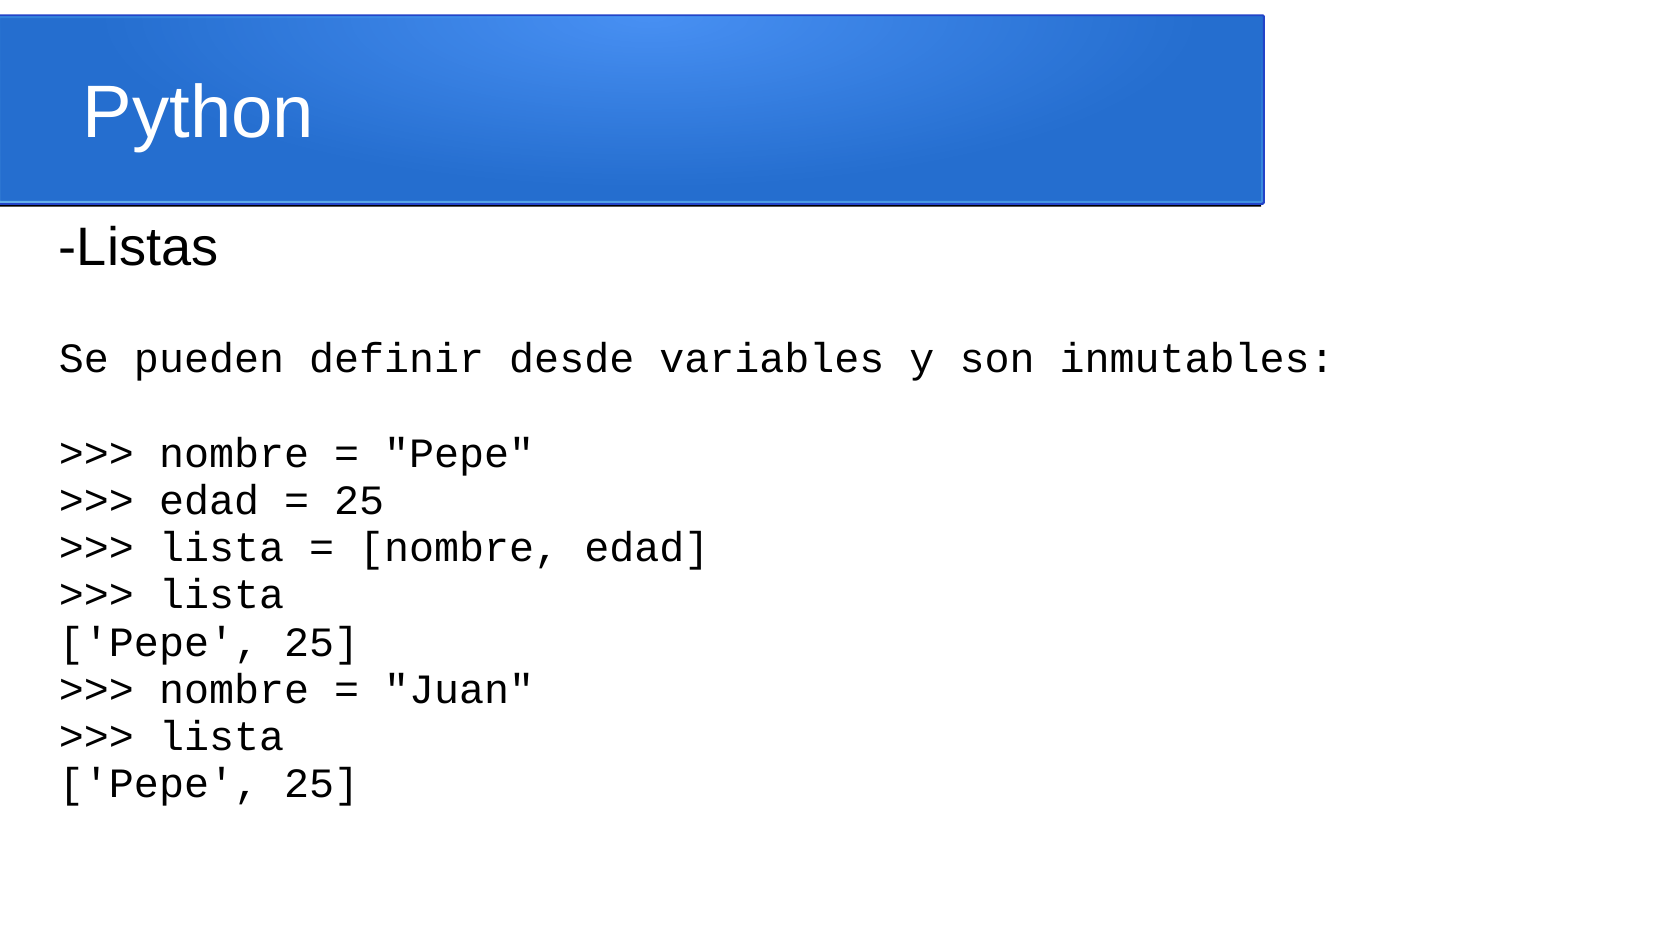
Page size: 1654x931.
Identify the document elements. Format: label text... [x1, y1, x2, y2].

subtitle -Listas Se pueden definir desde variables y son inmutables: >>> nombre = "Pepe" >>> edad = 25 >>> lista = [nombre, edad] >>> lista ['Pepe', 25] >>> nombre = "Juan" >>> lista ['Pepe', 25] [59, 229, 1548, 901]
title Python [82, 35, 1235, 189]
